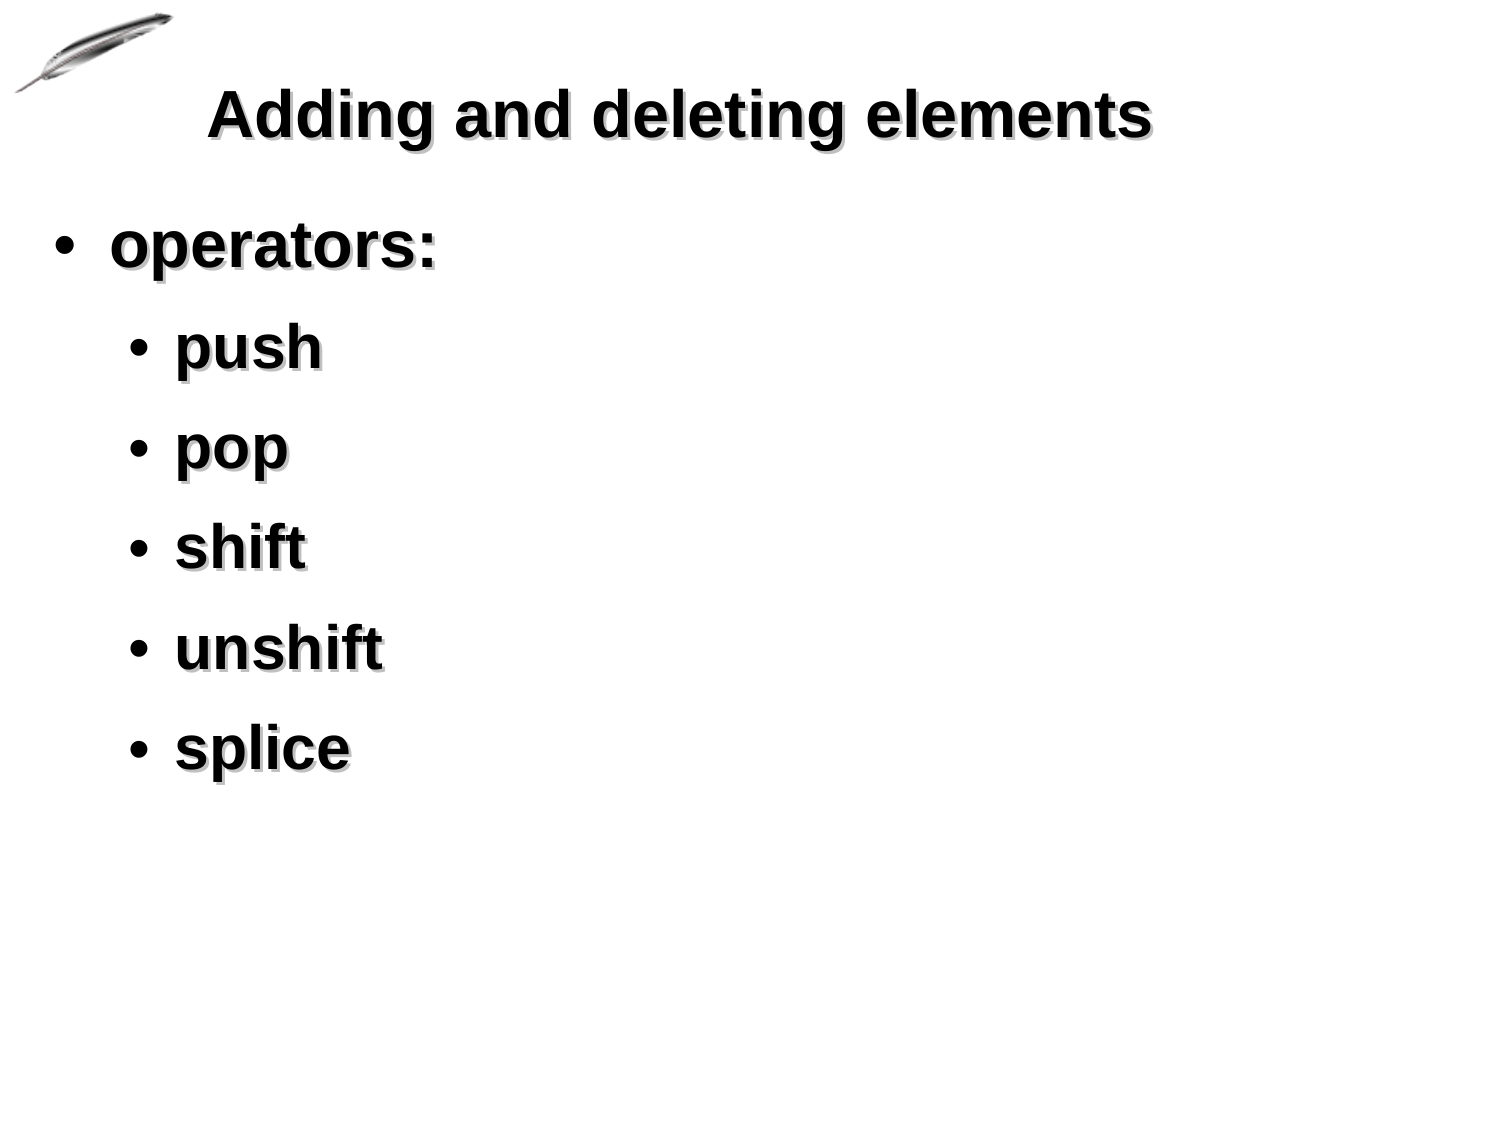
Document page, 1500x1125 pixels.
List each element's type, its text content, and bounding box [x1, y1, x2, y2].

title Adding and deleting elements [206, 0, 1418, 207]
picture [11, 11, 179, 95]
list operators: push pop shift unshift splice [53, 207, 1447, 1084]
